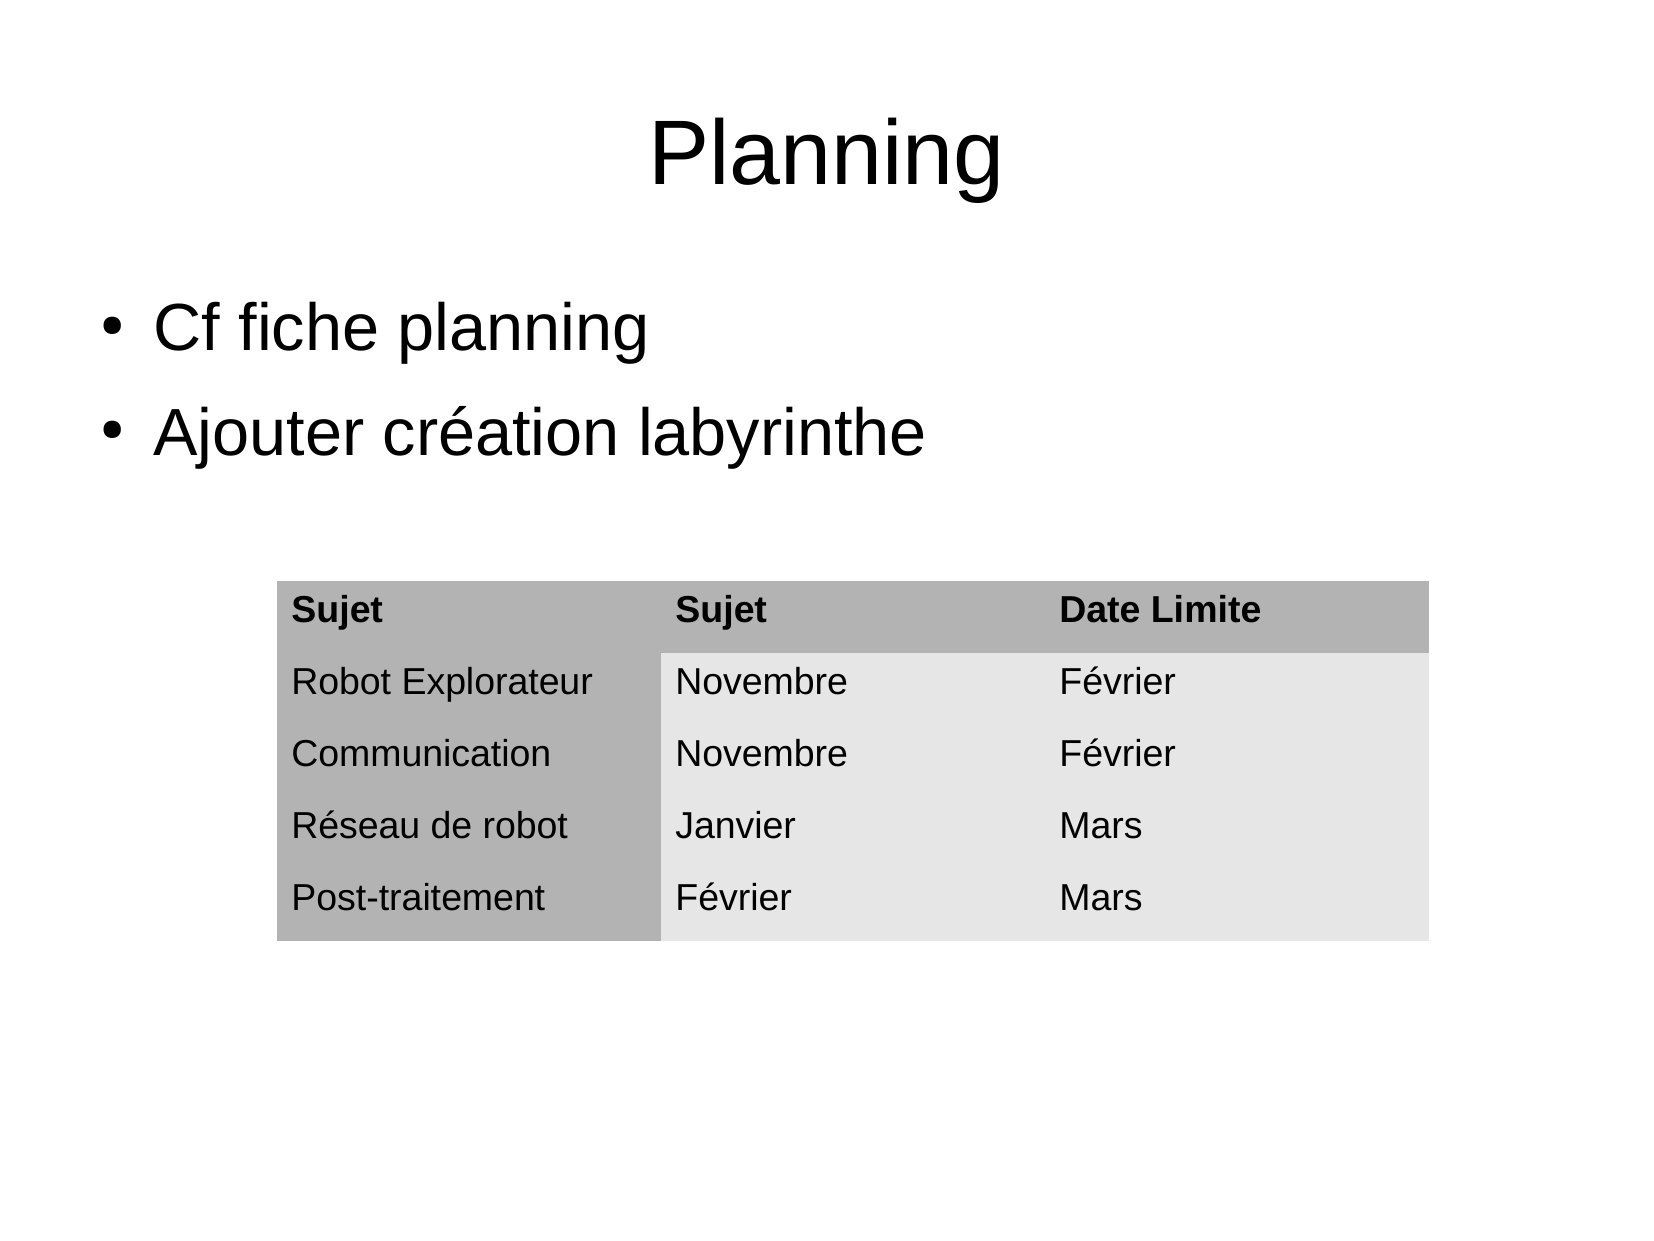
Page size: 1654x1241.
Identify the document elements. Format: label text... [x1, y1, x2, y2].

table_header Sujet [277, 581, 661, 653]
table_cell Février [661, 869, 1045, 941]
table_cell Novembre [661, 653, 1045, 725]
table_cell Robot Explorateur [277, 653, 661, 725]
table_cell Réseau de robot [277, 797, 661, 869]
table_header Sujet [661, 581, 1045, 653]
table_cell Novembre [661, 725, 1045, 797]
table_header Date Limite [1045, 581, 1429, 653]
table_cell Janvier [661, 797, 1045, 869]
table_cell Post-traitement [277, 869, 661, 941]
table_cell Février [1045, 725, 1429, 797]
title Planning [82, 49, 1571, 257]
table_cell Communication [277, 725, 661, 797]
table_cell Février [1045, 653, 1429, 725]
list Cf fiche planning Ajouter création labyrinthe [82, 290, 1538, 1010]
table_cell Mars [1045, 797, 1429, 869]
table_cell Mars [1045, 869, 1429, 941]
